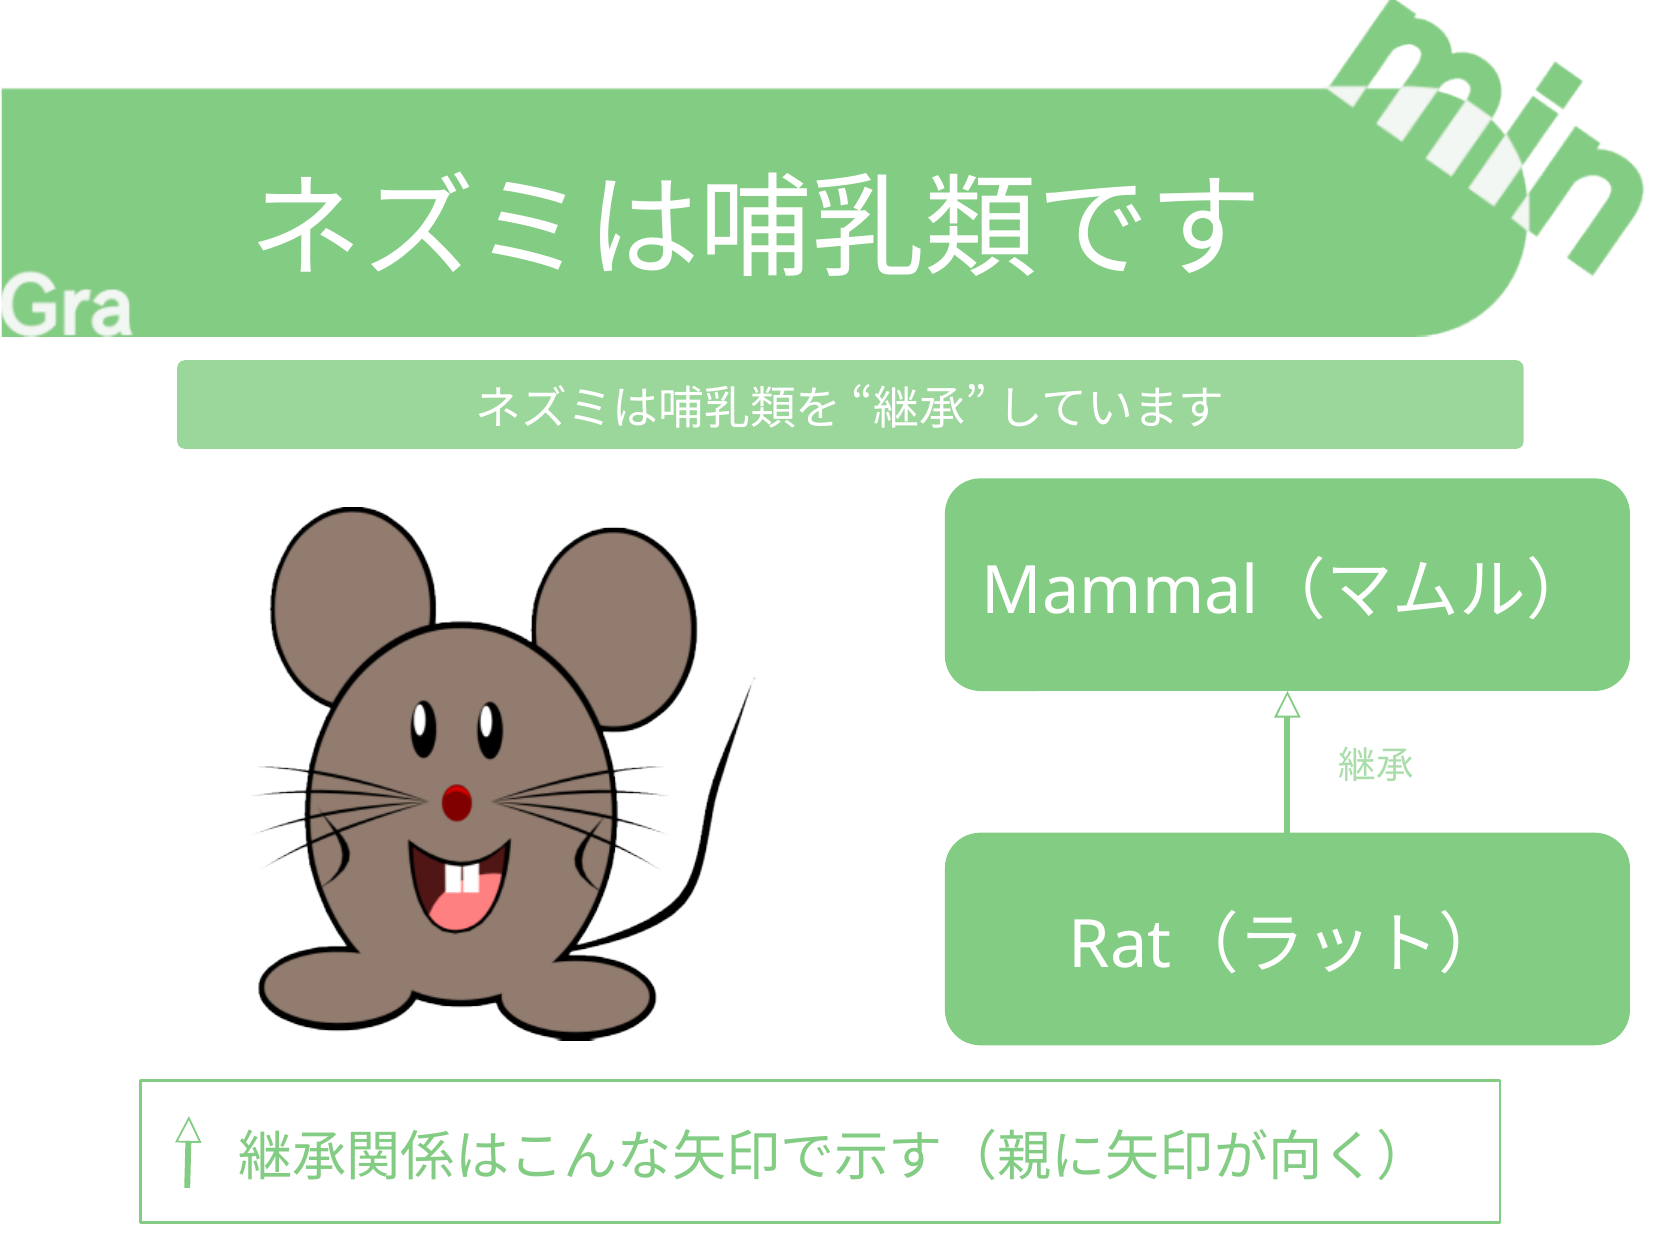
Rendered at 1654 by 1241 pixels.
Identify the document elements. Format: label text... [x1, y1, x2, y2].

text_box 継承 [1322, 738, 1430, 786]
picture [1, 0, 1654, 337]
text_box 継承関係はこんな矢印で示す（親に矢印が向く） [140, 1080, 1501, 1223]
text_box Mammal（マムル） [944, 478, 1630, 692]
title ネズミは哺乳類です [11, 140, 1501, 297]
picture [248, 507, 756, 1041]
text_box Rat（ラット） [944, 832, 1630, 1046]
text_box ネズミは哺乳類を “継承” しています [177, 360, 1524, 449]
